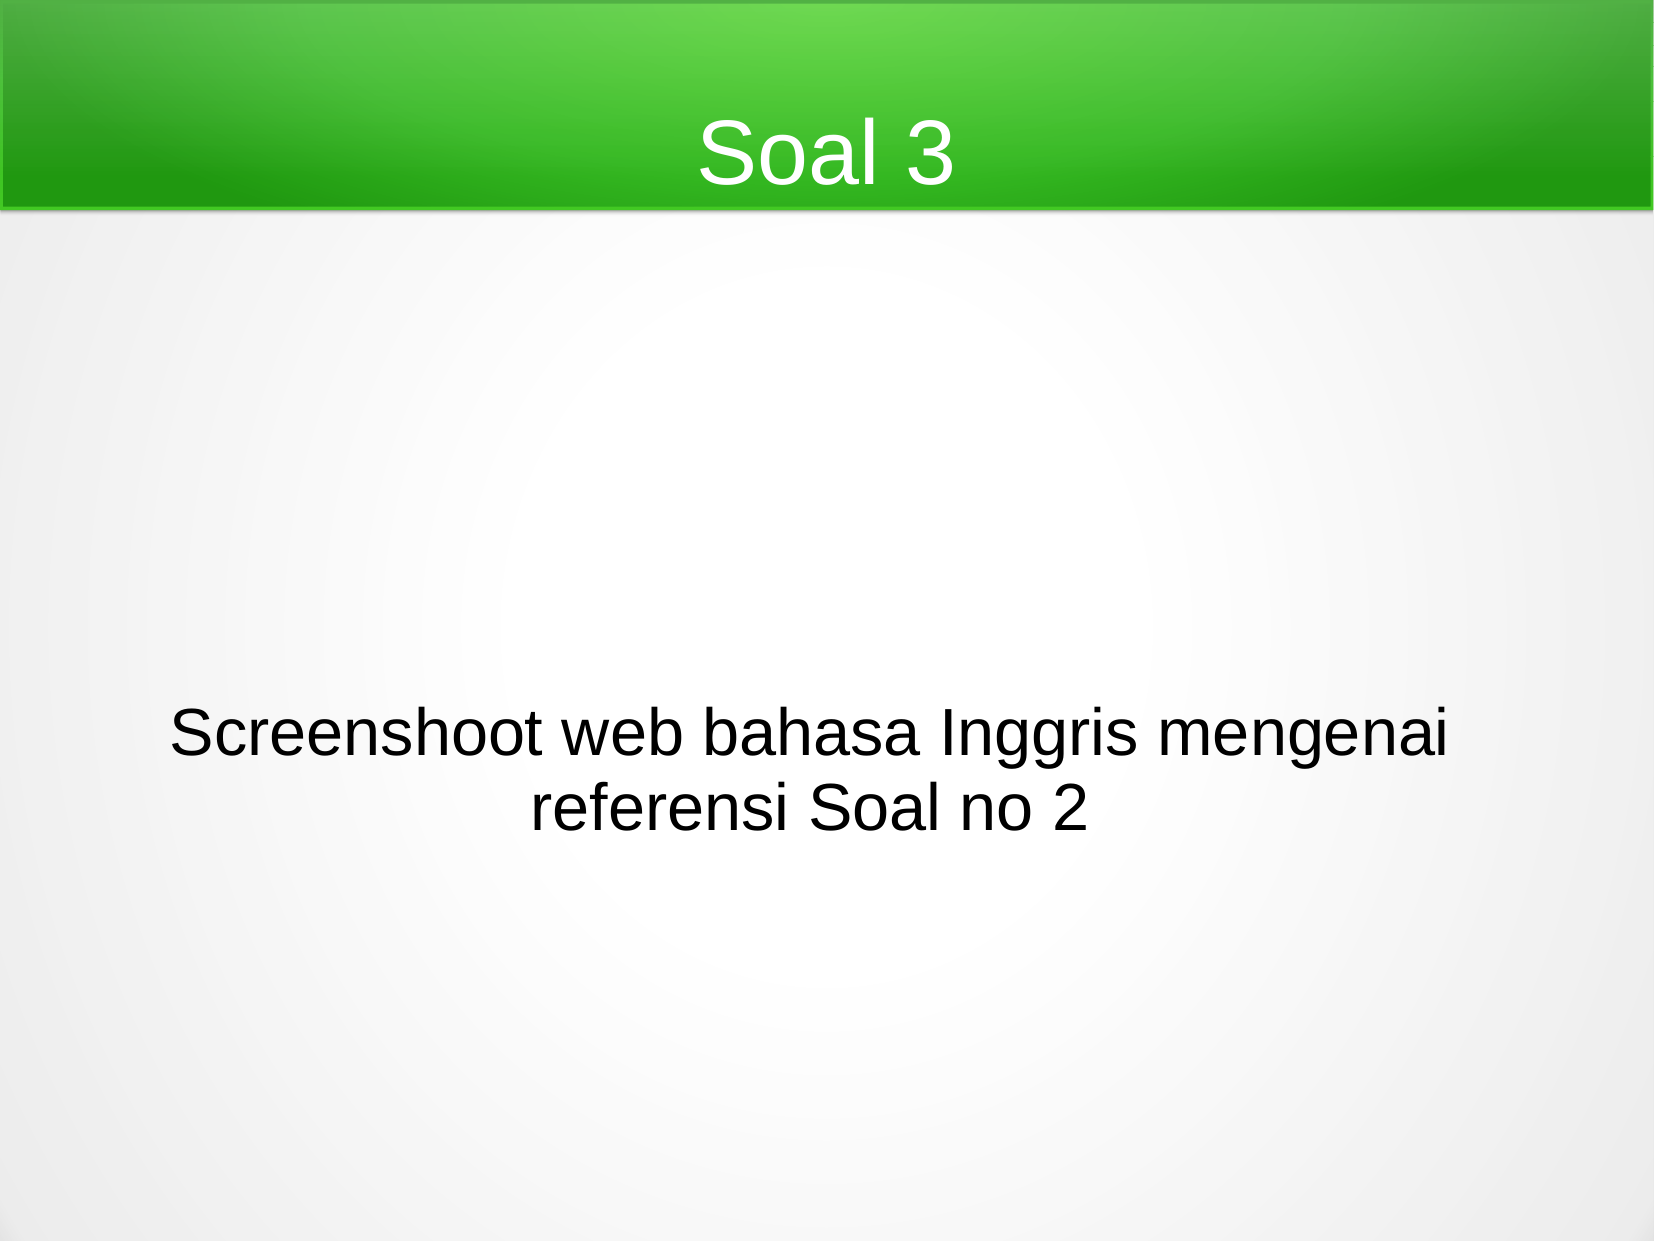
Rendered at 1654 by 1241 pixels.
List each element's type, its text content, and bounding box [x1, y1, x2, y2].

title Soal 3 [82, 49, 1571, 257]
subtitle Screenshoot web bahasa Inggris mengenai referensi Soal no 2 [82, 290, 1538, 1241]
